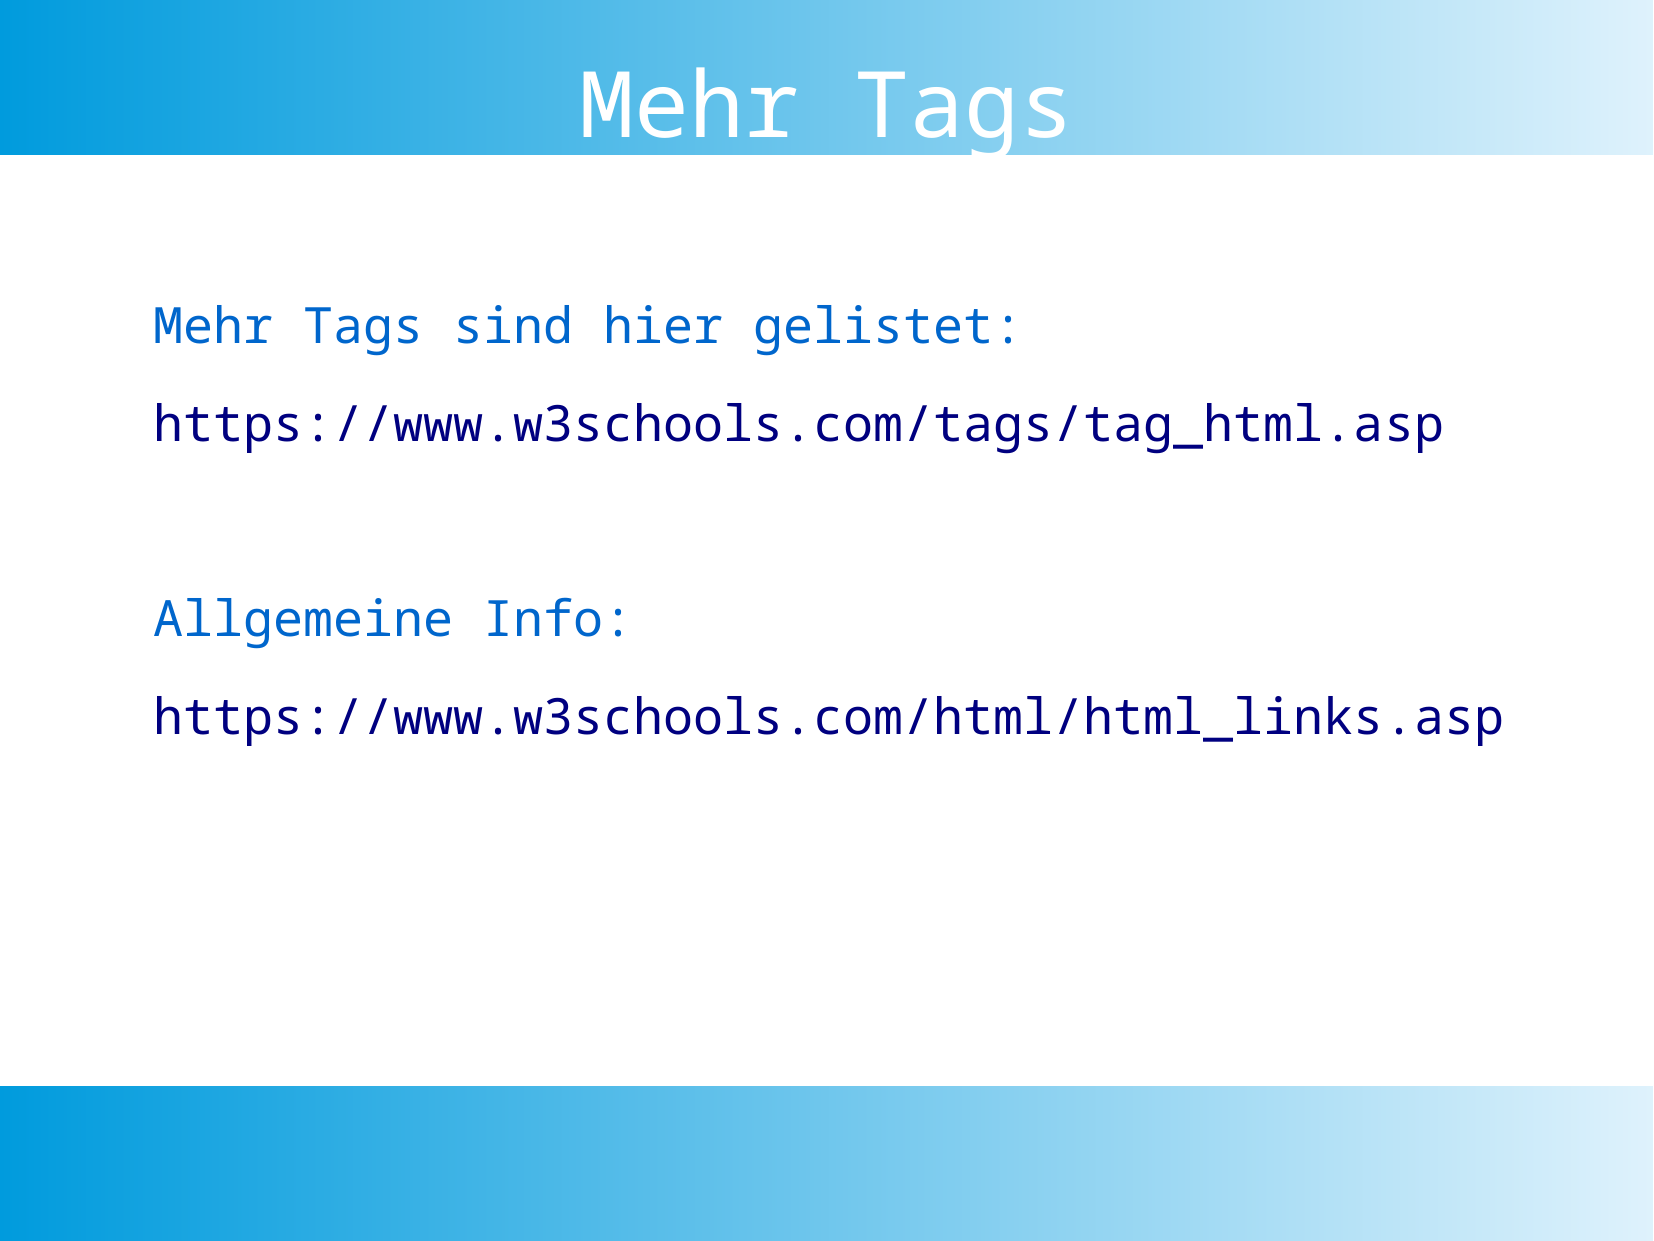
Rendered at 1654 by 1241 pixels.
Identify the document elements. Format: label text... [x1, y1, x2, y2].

title Mehr Tags [82, 40, 1571, 163]
list Mehr Tags sind hier gelistet: https://www.w3schools.com/tags/tag_html.asp Allgemeine Info: https://www.w3schools.com/html/html_links.asp [82, 290, 1571, 1010]
